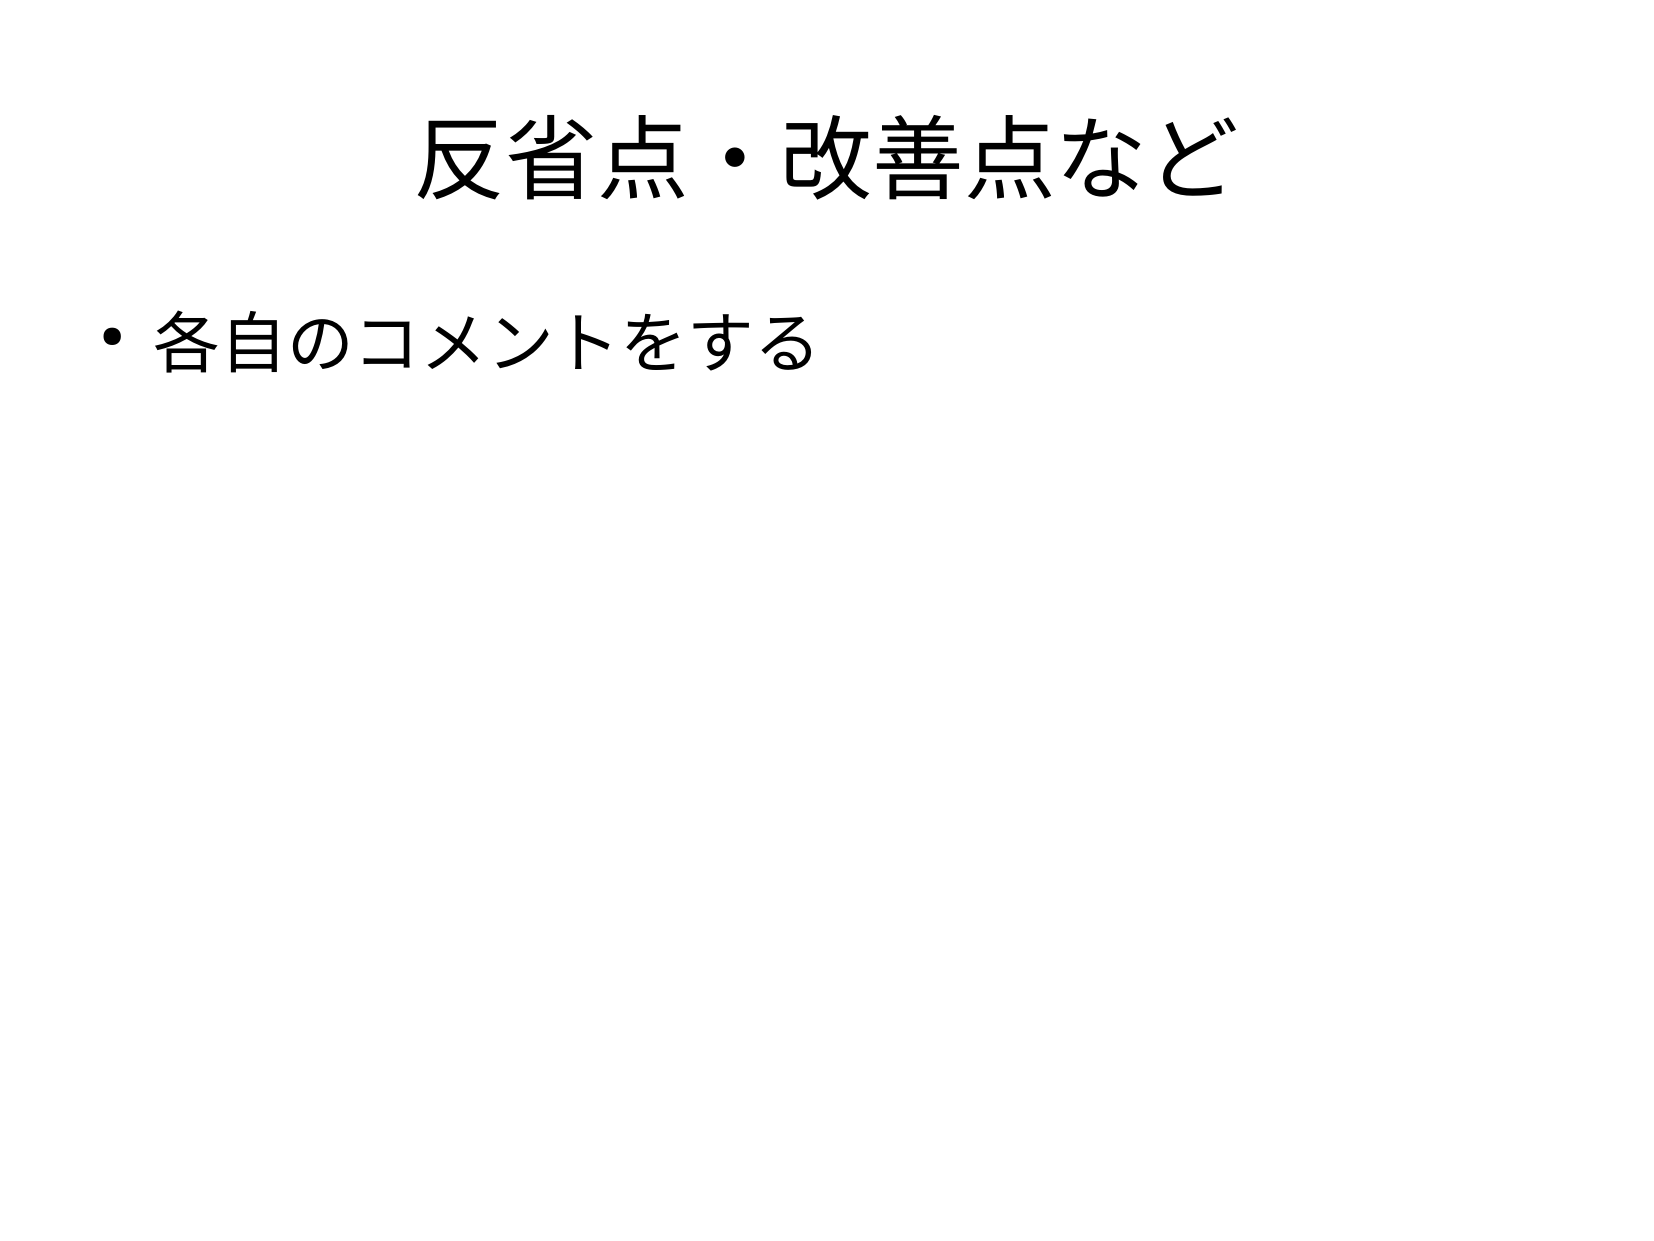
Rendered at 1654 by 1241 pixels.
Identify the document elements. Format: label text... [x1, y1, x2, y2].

title 反省点・改善点など [82, 49, 1571, 257]
list 各自のコメントをする [82, 290, 1571, 1010]
